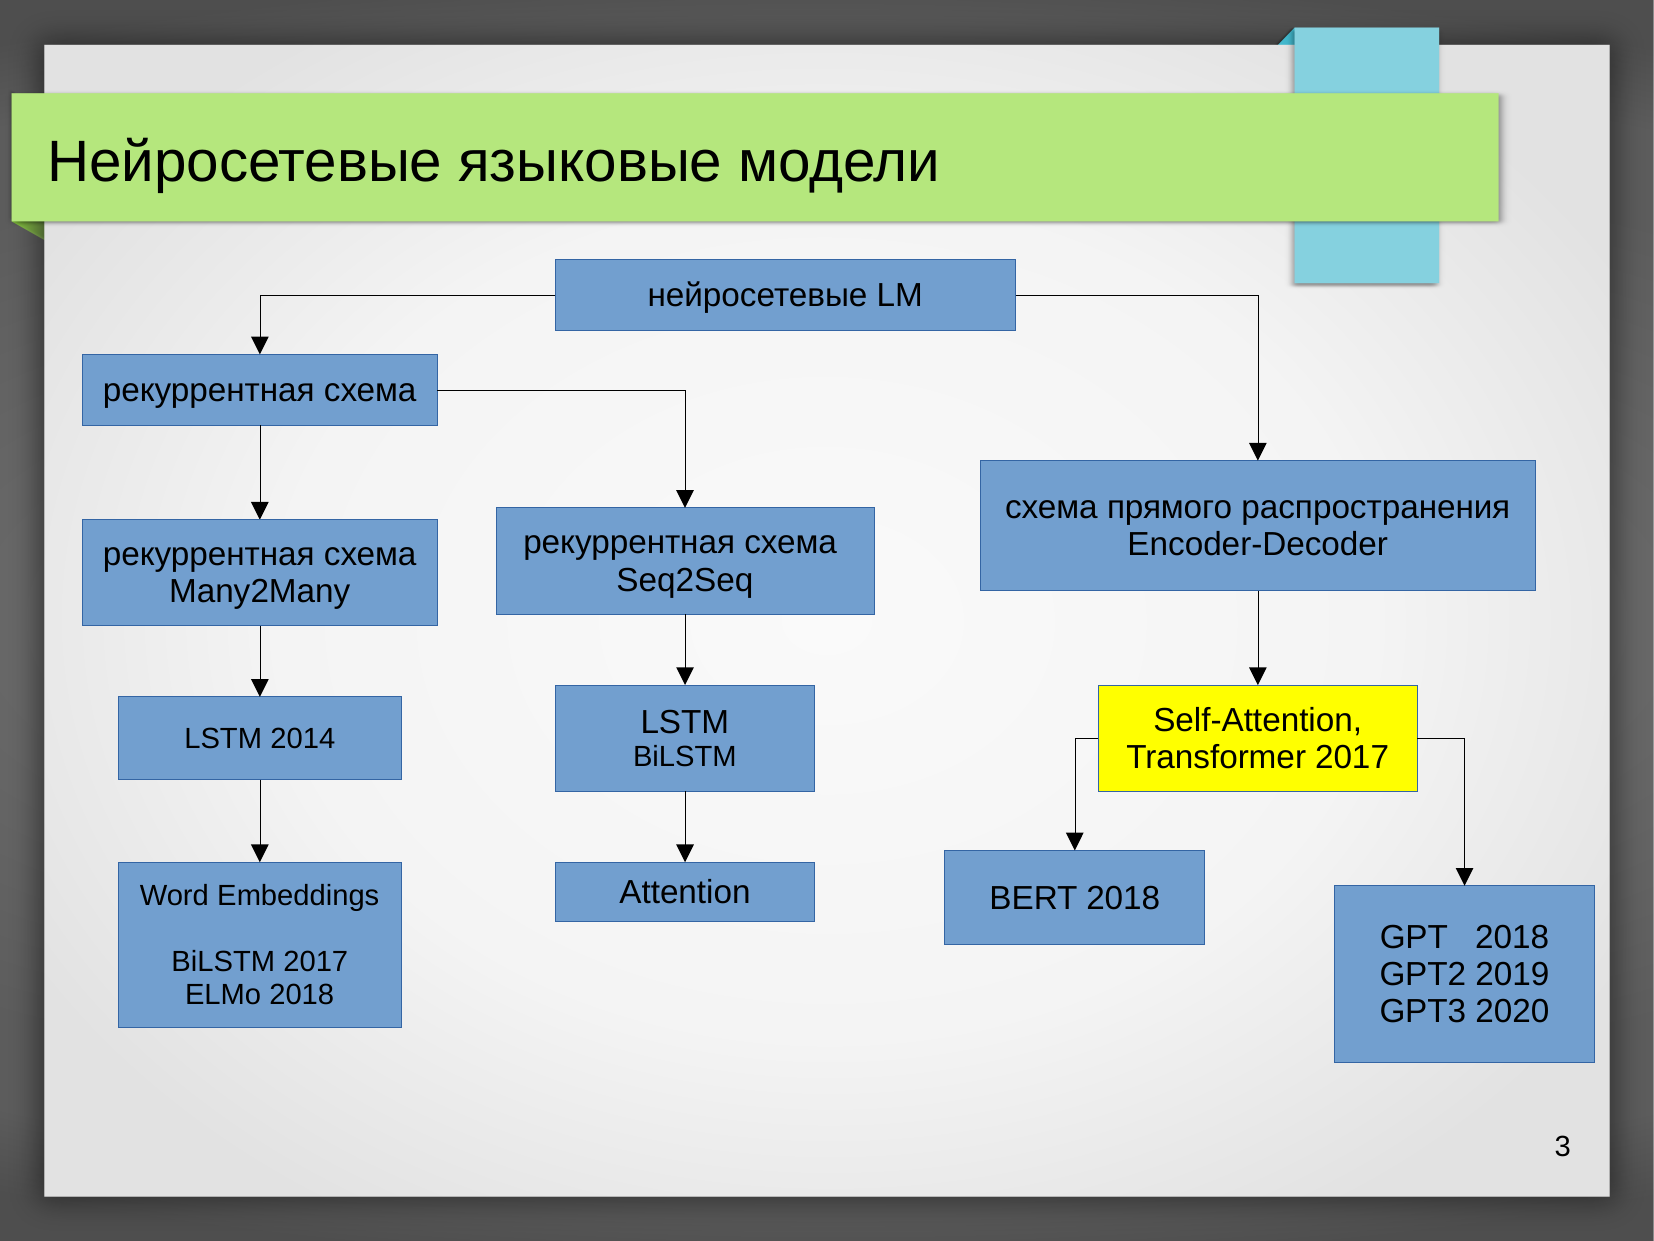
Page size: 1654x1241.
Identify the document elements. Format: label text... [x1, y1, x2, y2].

text_box LSTM 2014 [118, 696, 402, 780]
text_box рекуррентная схема [82, 354, 438, 426]
picture [0, 0, 1654, 1241]
text_box LSTM BiLSTM [555, 685, 815, 792]
text_box схема прямого распространения Encoder-Decoder [980, 460, 1536, 591]
text_box нейросетевые LM [555, 259, 1016, 331]
text_box BERT 2018 [944, 850, 1205, 945]
text_box рекуррентная схема Many2Many [82, 519, 438, 626]
text_box Self-Attention, Transformer 2017 [1098, 685, 1418, 792]
text_box Word Embeddings BiLSTM 2017 ELMo 2018 [118, 862, 402, 1028]
text_box Attention [555, 862, 815, 922]
text_box рекуррентная схема Seq2Seq [496, 507, 875, 615]
title Нейросетевые языковые модели [47, 121, 1241, 201]
text_box GPT 2018 GPT2 2019 GPT3 2020 [1334, 885, 1595, 1063]
